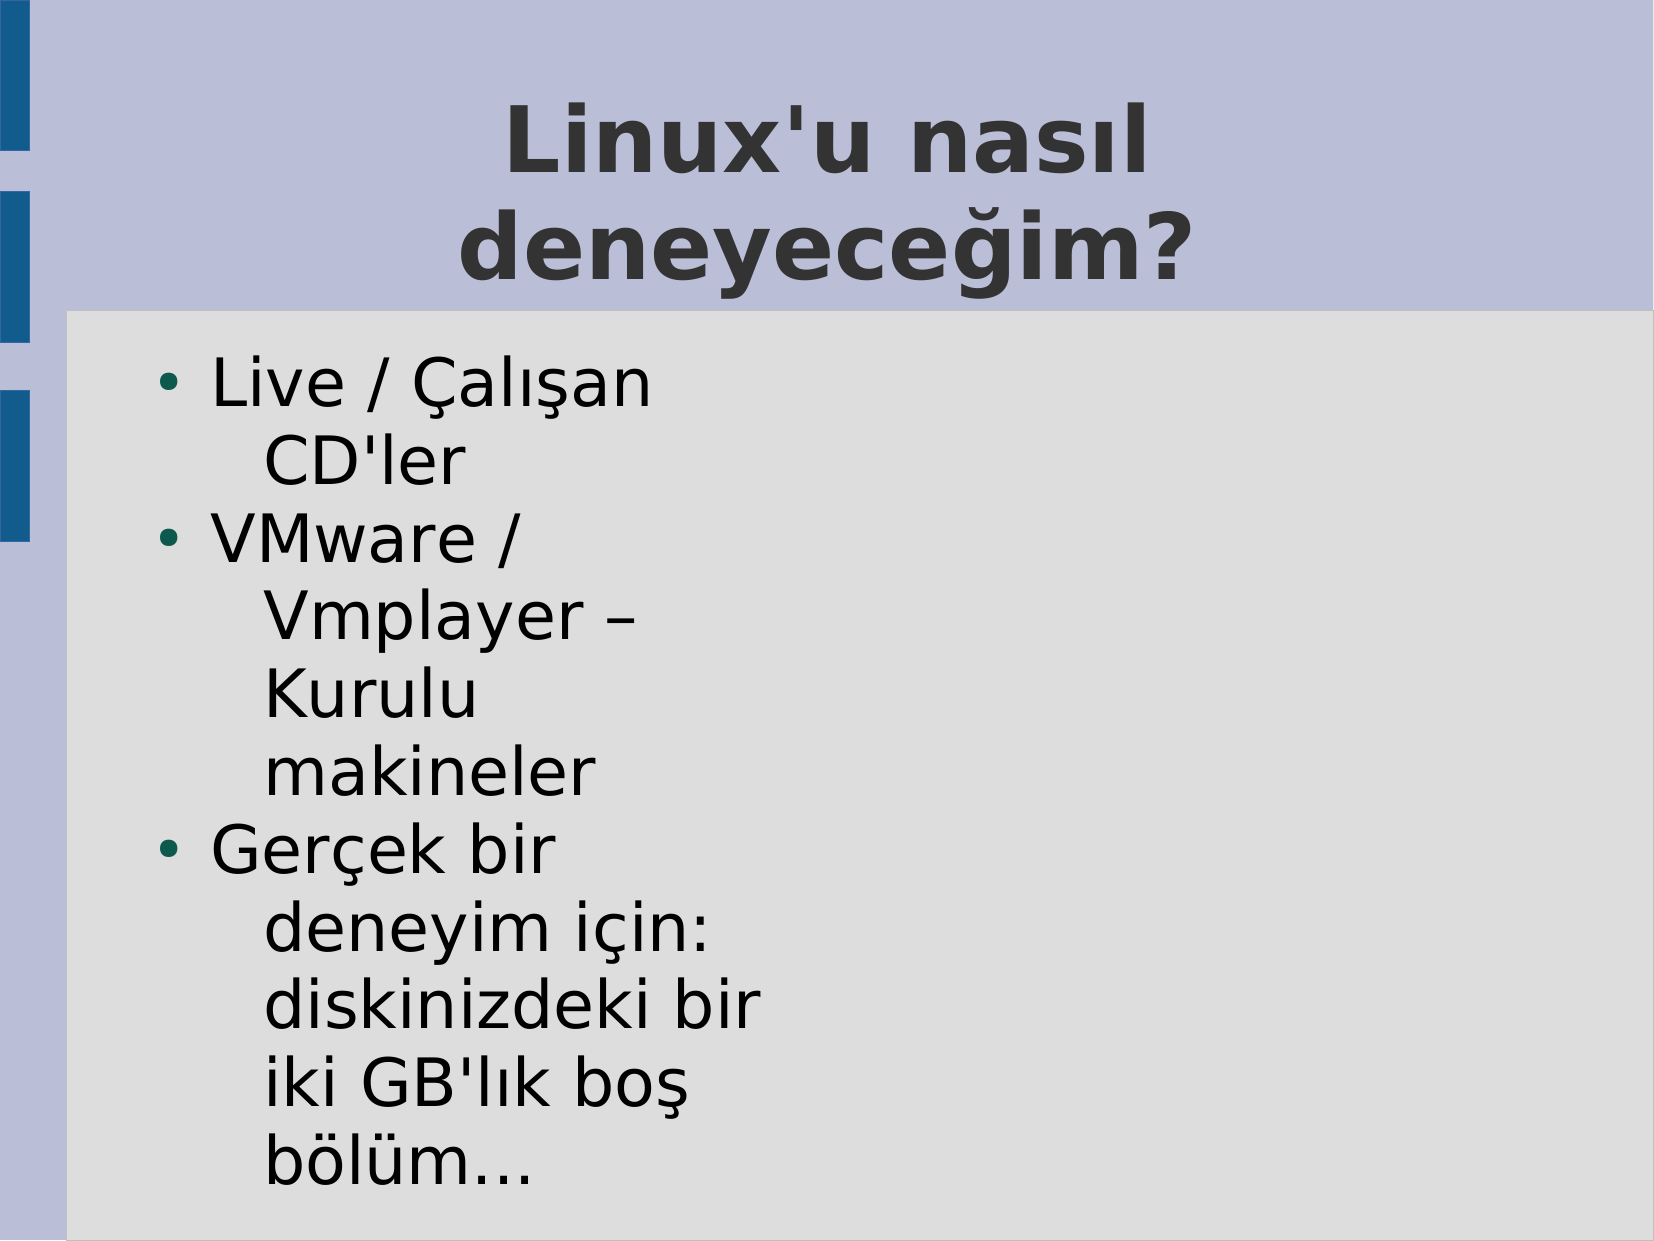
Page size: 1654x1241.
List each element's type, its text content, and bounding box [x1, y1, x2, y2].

title Linux'u nasıl deneyeceğim? [121, 91, 1534, 299]
list Live / Çalışan CD'ler VMware / Vmplayer – Kurulu makineler Gerçek bir deneyim için: diskinizdeki bir iki GB'lık boş bölüm... [121, 344, 811, 1127]
